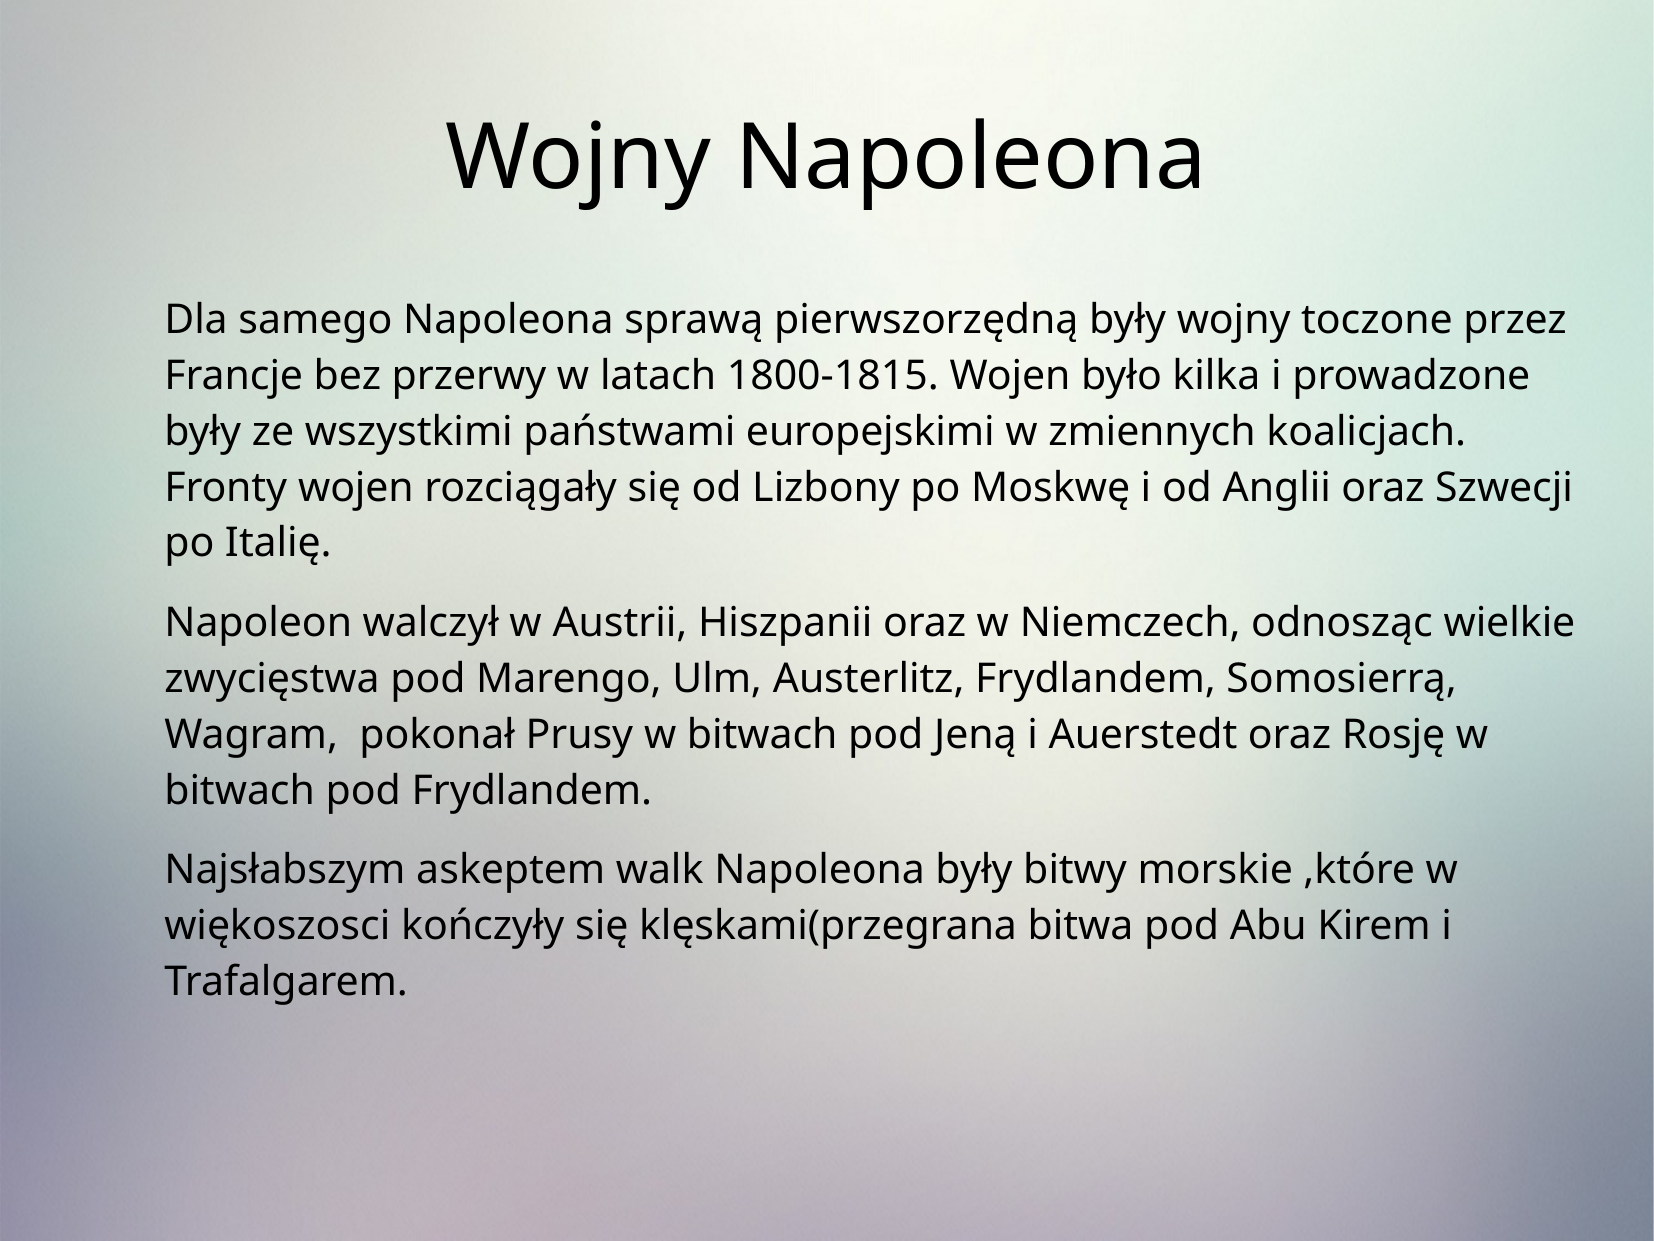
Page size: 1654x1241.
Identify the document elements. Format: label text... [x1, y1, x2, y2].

picture [0, 0, 1654, 1241]
list Dla samego Napoleona sprawą pierwszorzędną były wojny toczone przez Francje bez przerwy w latach 1800-1815. Wojen było kilka i prowadzone były ze wszystkimi państwami europejskimi w zmiennych koalicjach. Fronty wojen rozciągały się od Lizbony po Moskwę i od Anglii oraz Szwecji po Italię. Napoleon walczył w Austrii, Hiszpanii oraz w Niemczech, odnosząc wielkie zwycięstwa pod Marengo, Ulm, Austerlitz, Frydlandem, Somosierrą, Wagram, pokonał Prusy w bitwach pod Jeną i Auerstedt oraz Rosję w bitwach pod Frydlandem. Najsłabszym askeptem walk Napoleona były bitwy morskie ,które w więkoszosci kończyły się klęskami(przegrana bitwa pod Abu Kirem i Trafalgarem. [106, 290, 1595, 1010]
title Wojny Napoleona [82, 49, 1571, 257]
